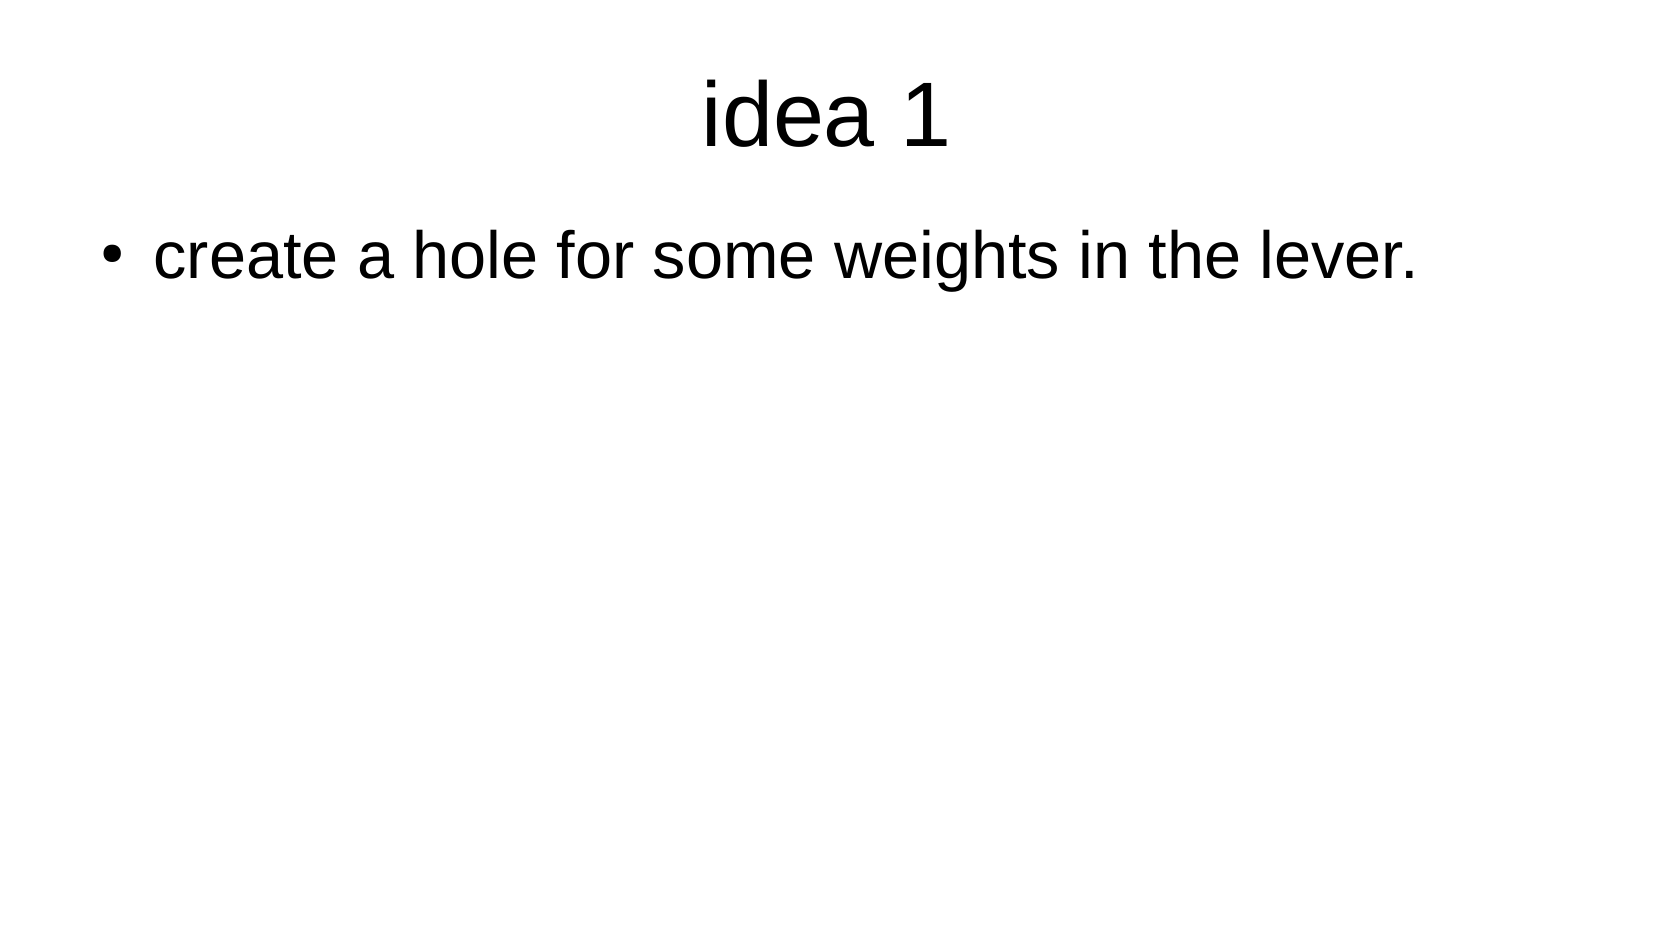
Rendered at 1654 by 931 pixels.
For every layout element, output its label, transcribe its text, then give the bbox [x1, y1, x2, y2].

title idea 1 [82, 37, 1571, 193]
list create a hole for some weights in the lever. [82, 217, 1571, 758]
